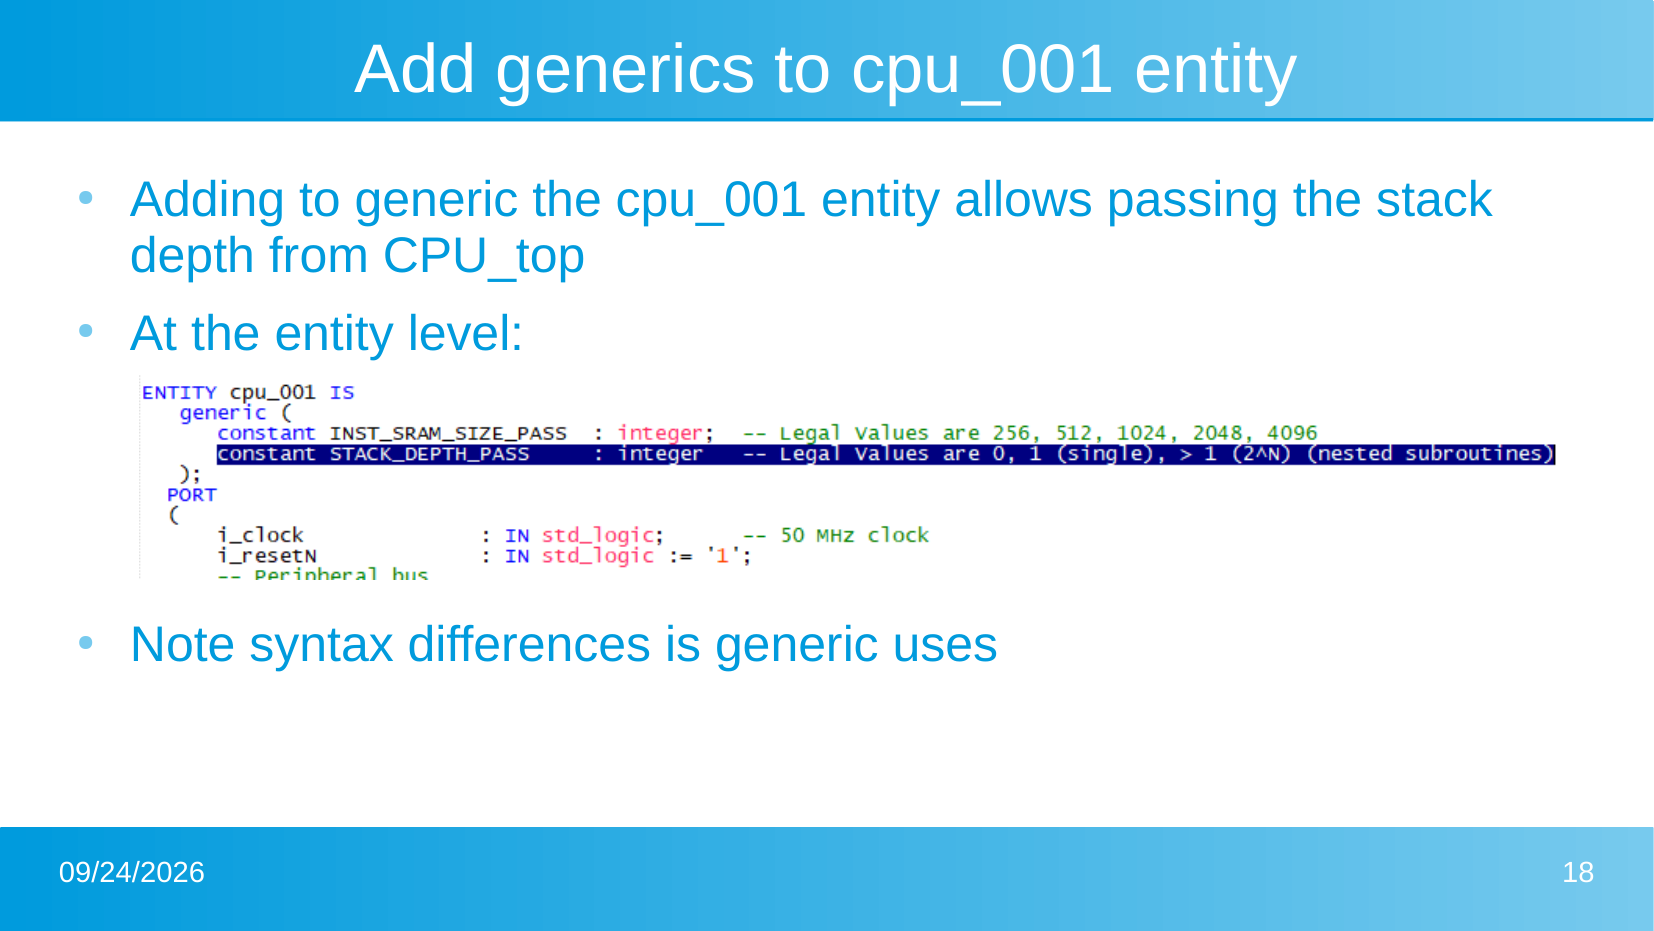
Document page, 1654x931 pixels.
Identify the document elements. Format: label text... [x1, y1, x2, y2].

title Add generics to cpu_001 entity [59, 29, 1595, 108]
picture [139, 374, 1576, 580]
list Adding to generic the cpu_001 entity allows passing the stack depth from CPU_top At the entity level: Note syntax differences is generic uses [59, 171, 1595, 762]
